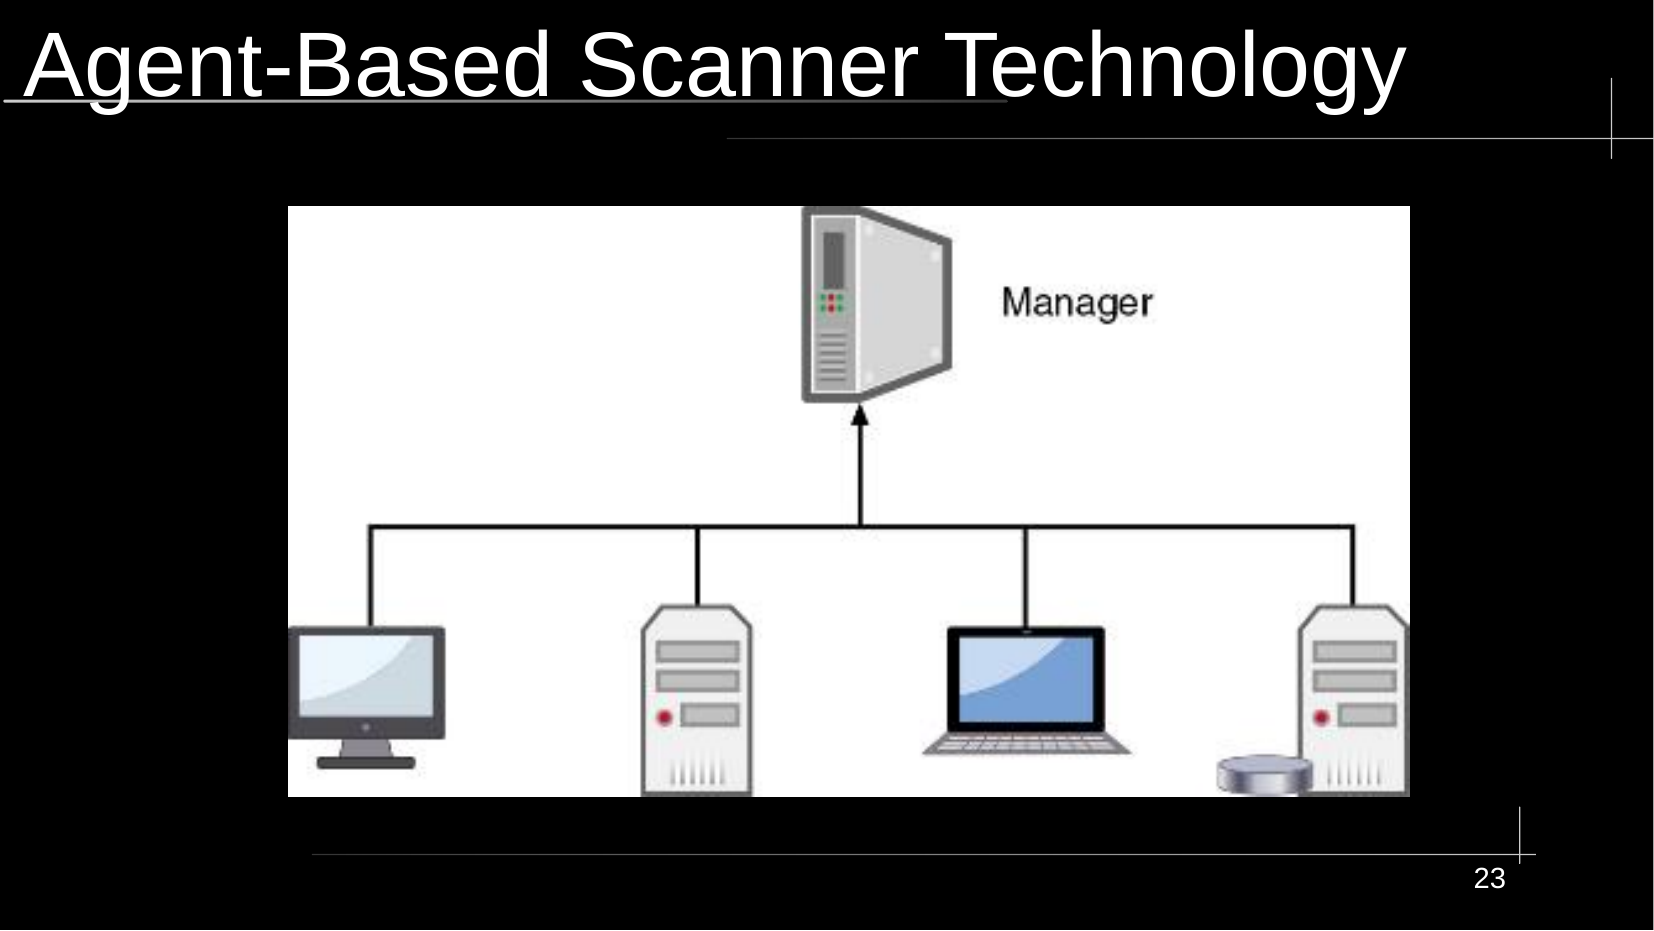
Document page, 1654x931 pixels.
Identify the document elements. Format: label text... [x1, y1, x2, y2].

title Agent-Based Scanner Technology [23, 11, 1589, 119]
picture [288, 206, 1410, 797]
